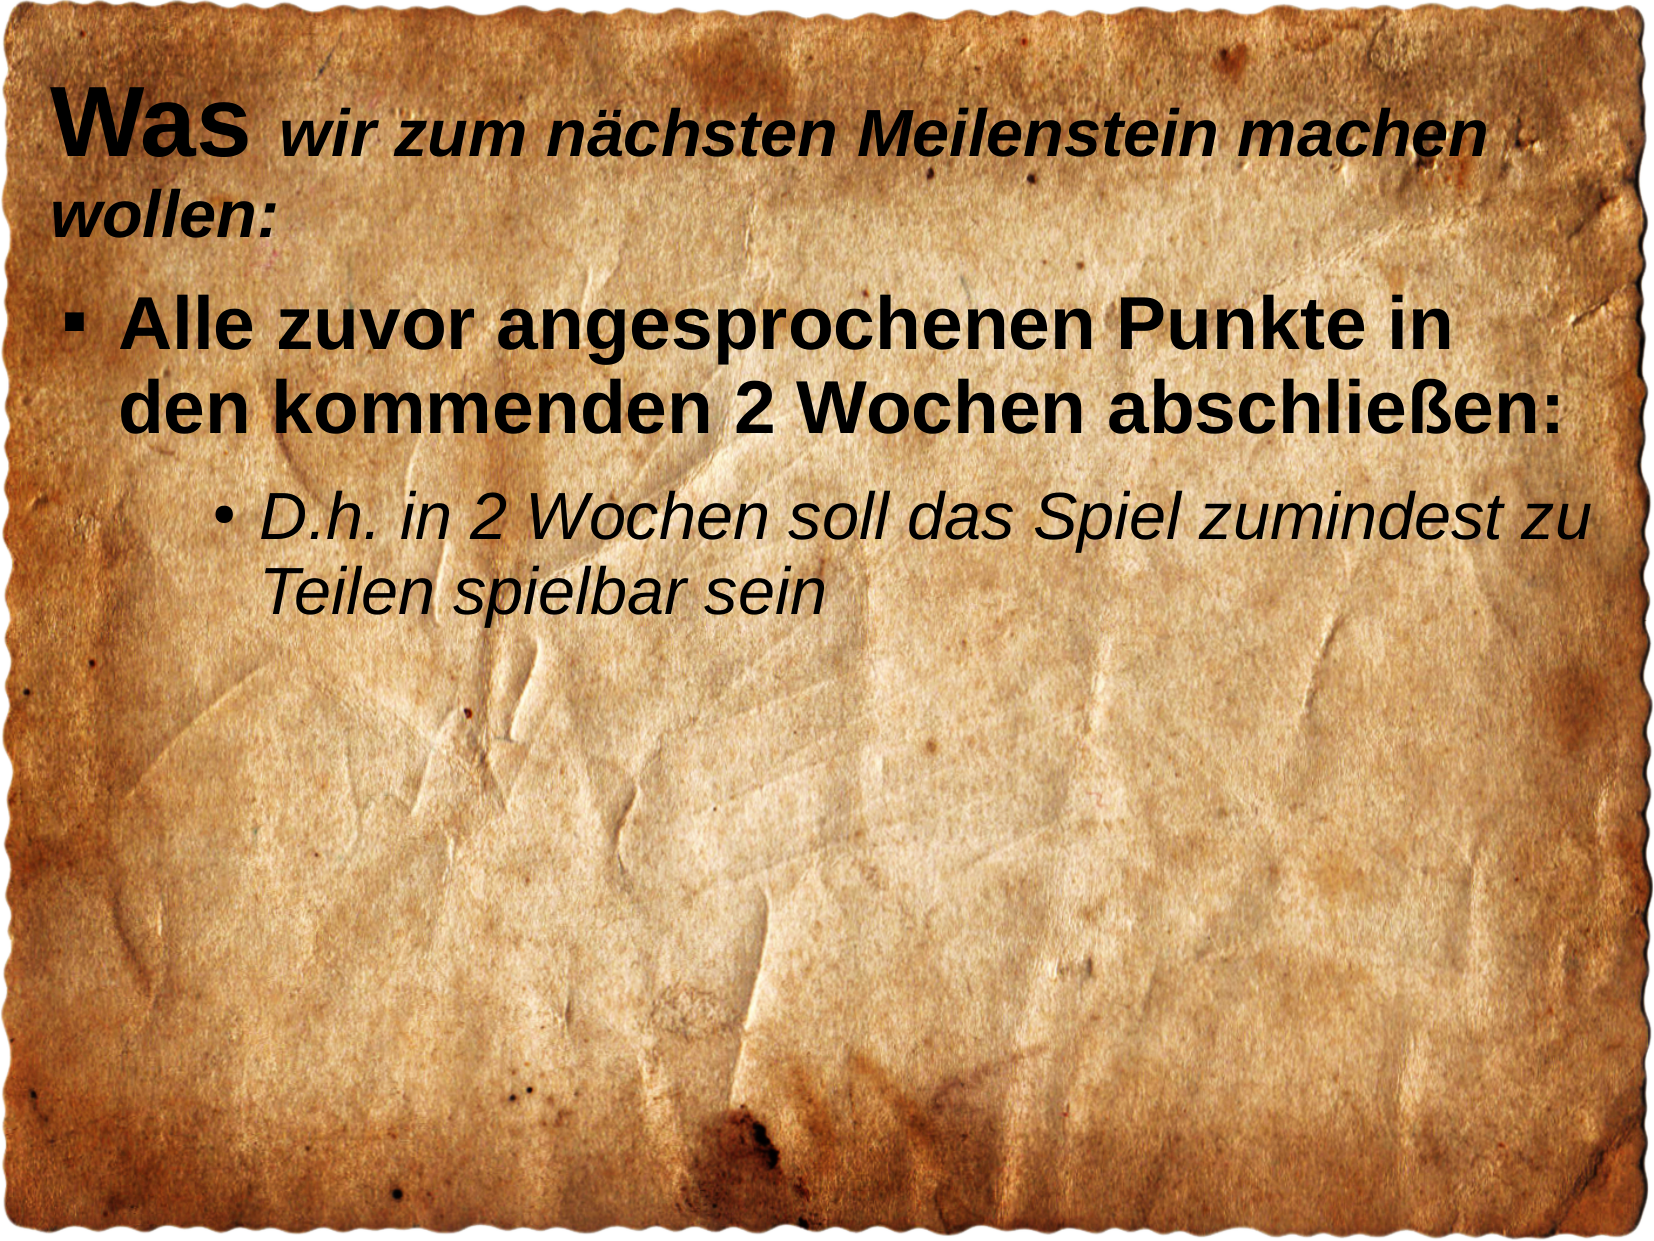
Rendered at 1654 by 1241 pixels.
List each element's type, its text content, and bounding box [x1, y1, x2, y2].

list Alle zuvor angesprochenen Punkte in den kommenden 2 Wochen abschließen: D.h. in 2 Wochen soll das Spiel zumindest zu Teilen spielbar sein [47, 281, 1595, 673]
text_box Was wir zum nächsten Meilenstein machen wollen: [35, 58, 1525, 260]
picture [0, 0, 1654, 1241]
